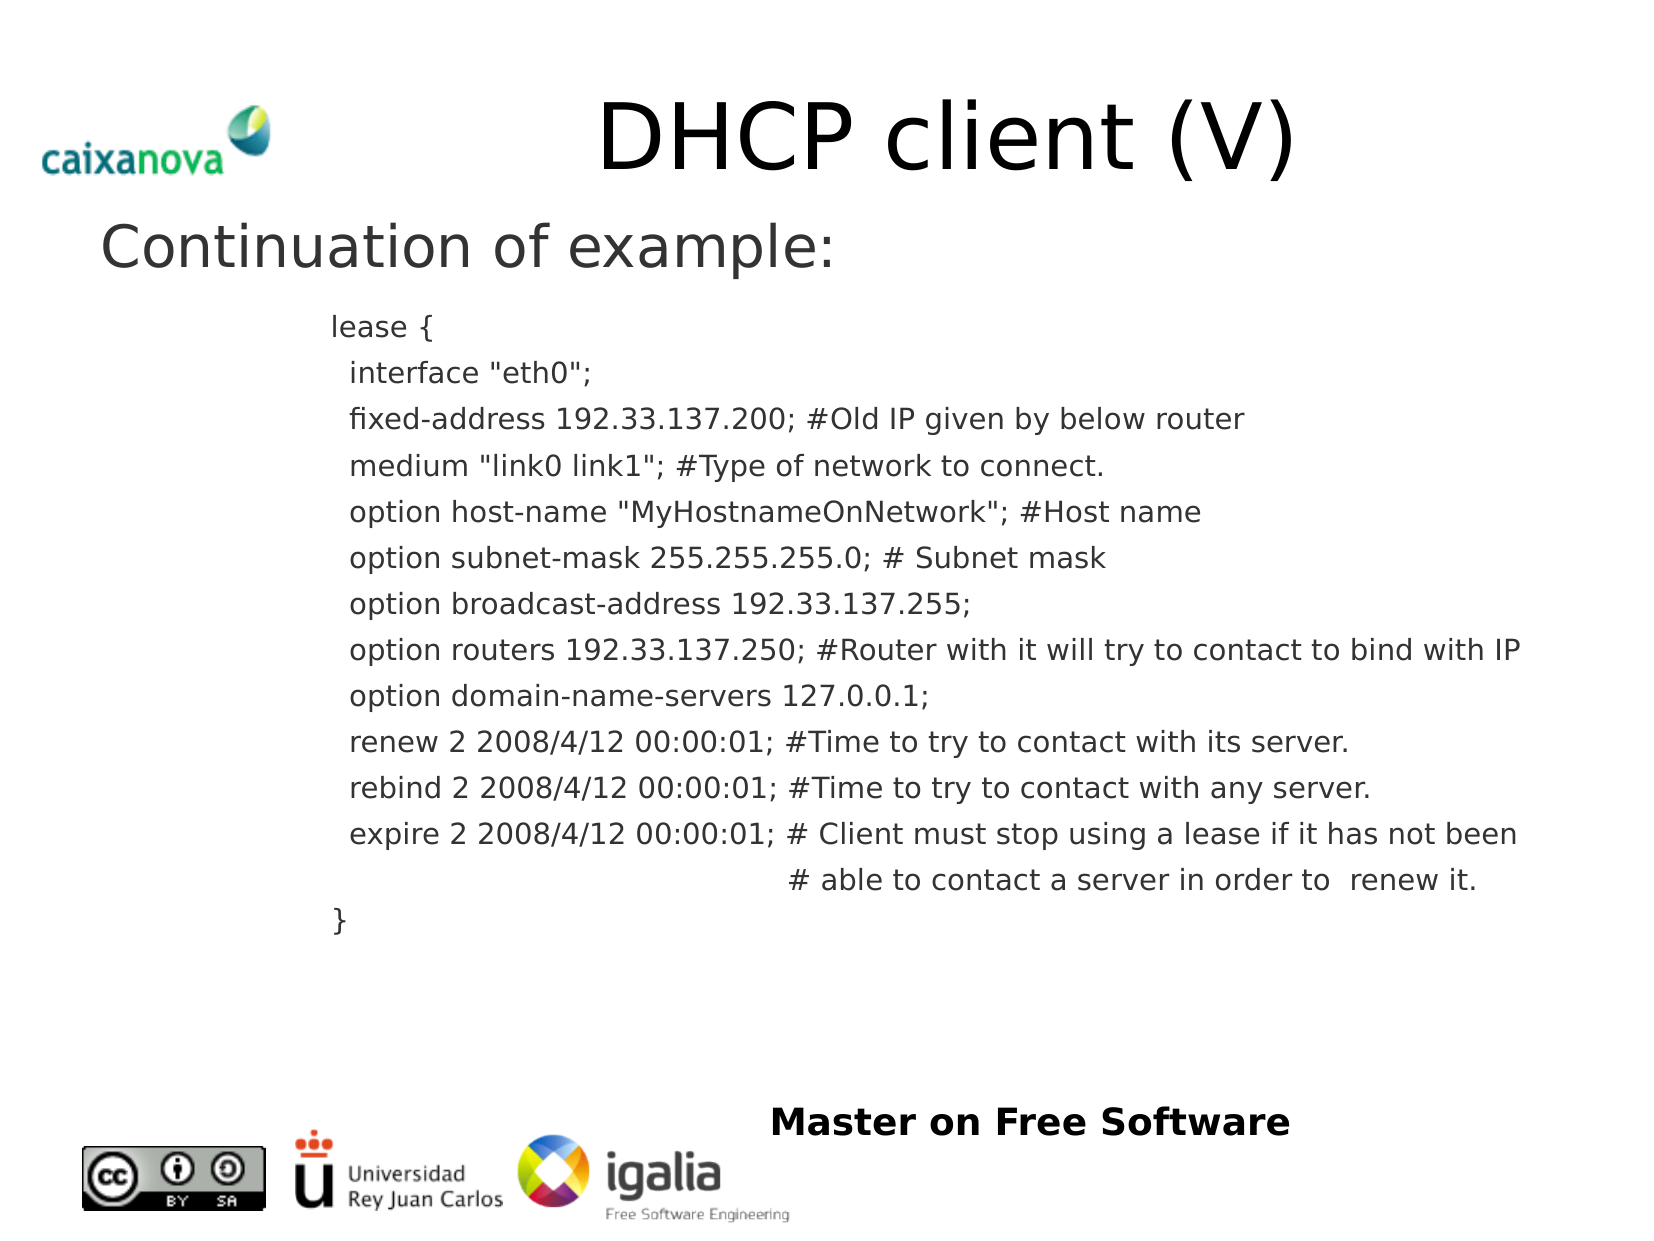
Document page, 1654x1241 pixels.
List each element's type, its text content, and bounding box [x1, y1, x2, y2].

title DHCP client (V) [295, 38, 1601, 237]
list Continuation of example: lease { interface "eth0"; fixed-address 192.33.137.200; #Old IP given by below router medium "link0 link1"; #Type of network to connect. option host-name "MyHostnameOnNetwork"; #Host name option subnet-mask 255.255.255.0; # Subnet mask option broadcast-address 192.33.137.255; option routers 192.33.137.250; #Router with it will try to contact to bind with IP option domain-name-servers 127.0.0.1; renew 2 2008/4/12 00:00:01; #Time to try to contact with its server. rebind 2 2008/4/12 00:00:01; #Time to try to contact with any server. expire 2 2008/4/12 00:00:01; # Client must stop using a lease if it has not been # able to contact a server in order to renew it. } [82, 213, 1571, 1016]
picture [82, 1146, 266, 1211]
picture [295, 1121, 811, 1235]
picture [29, 73, 284, 207]
